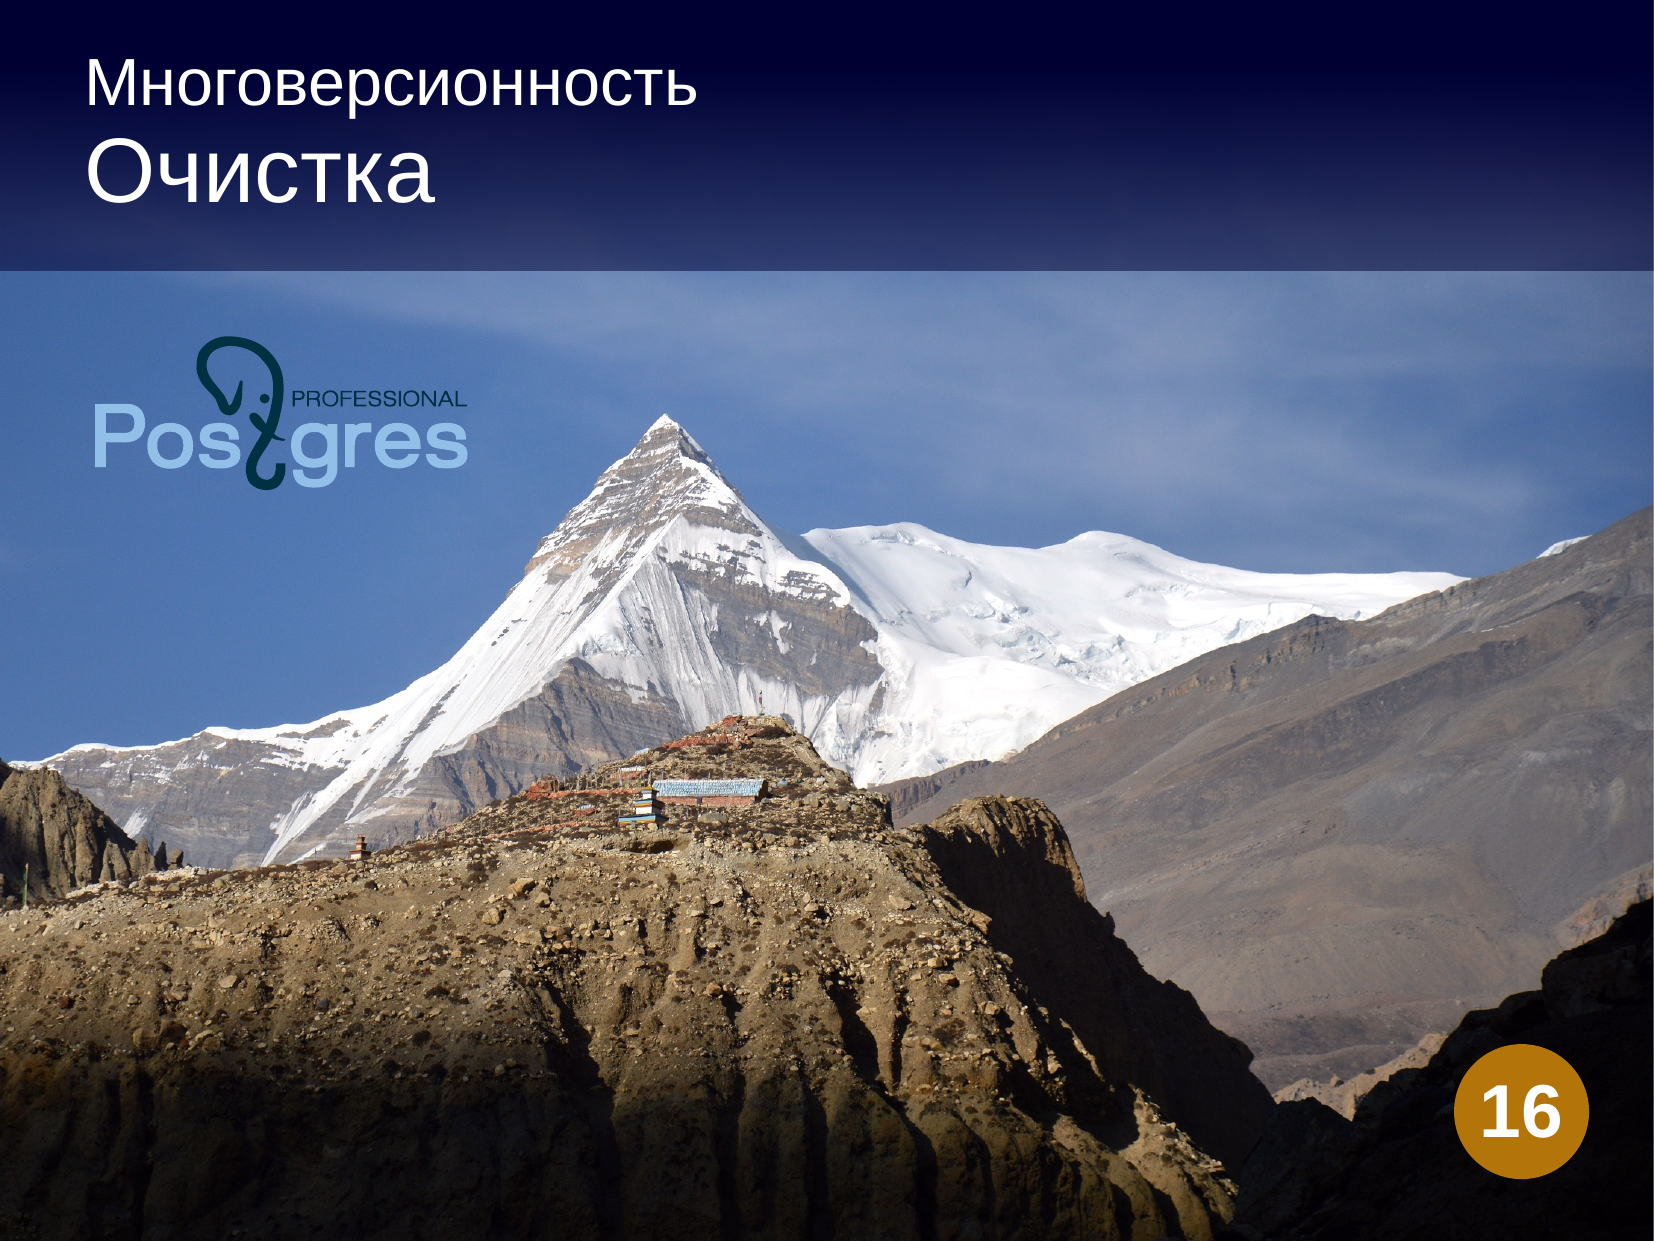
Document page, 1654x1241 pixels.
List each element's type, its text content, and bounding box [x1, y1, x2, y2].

text_box 16 [1454, 1044, 1590, 1180]
picture [0, 271, 1654, 1241]
title Многоверсионность Очистка [84, 44, 1636, 251]
